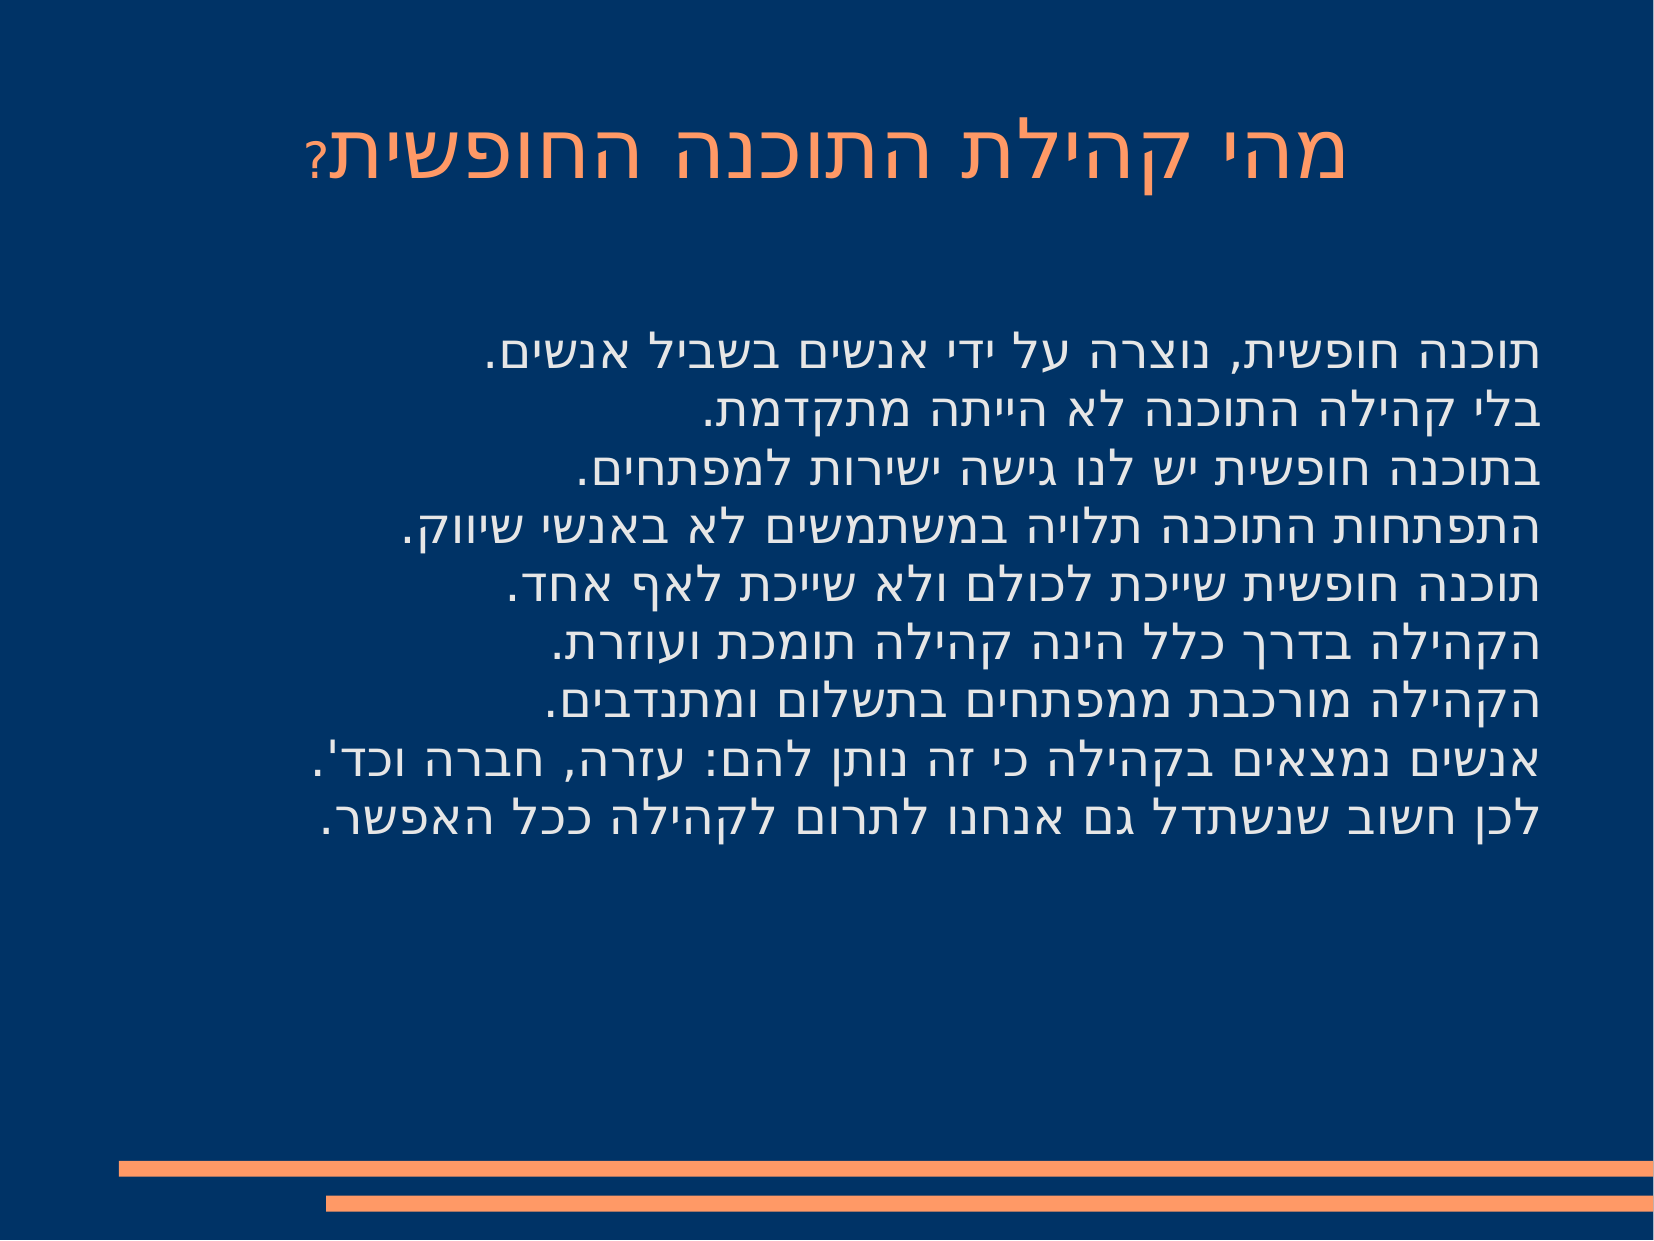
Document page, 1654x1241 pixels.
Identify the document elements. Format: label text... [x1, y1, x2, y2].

list תוכנה חופשית, נוצרה על ידי אנשים בשביל אנשים. בלי קהילה התוכנה לא הייתה מתקדמת. בתוכנה חופשית יש לנו גישה ישירות למפתחים. התפתחות התוכנה תלויה במשתמשים לא באנשי שיווק. תוכנה חופשית שייכת לכולם ולא שייכת לאף אחד. הקהילה בדרך כלל הינה קהילה תומכת ועוזרת. הקהילה מורכבת ממפתחים בתשלום ומתנדבים. אנשים נמצאים בקהילה כי זה נותן להם: עזרה, חברה וכד'. לכן חשוב שנשתדל גם אנחנו לתרום לקהילה ככל האפשר. [121, 322, 1561, 1132]
title מהי קהילת התוכנה החופשית? [121, 46, 1534, 254]
